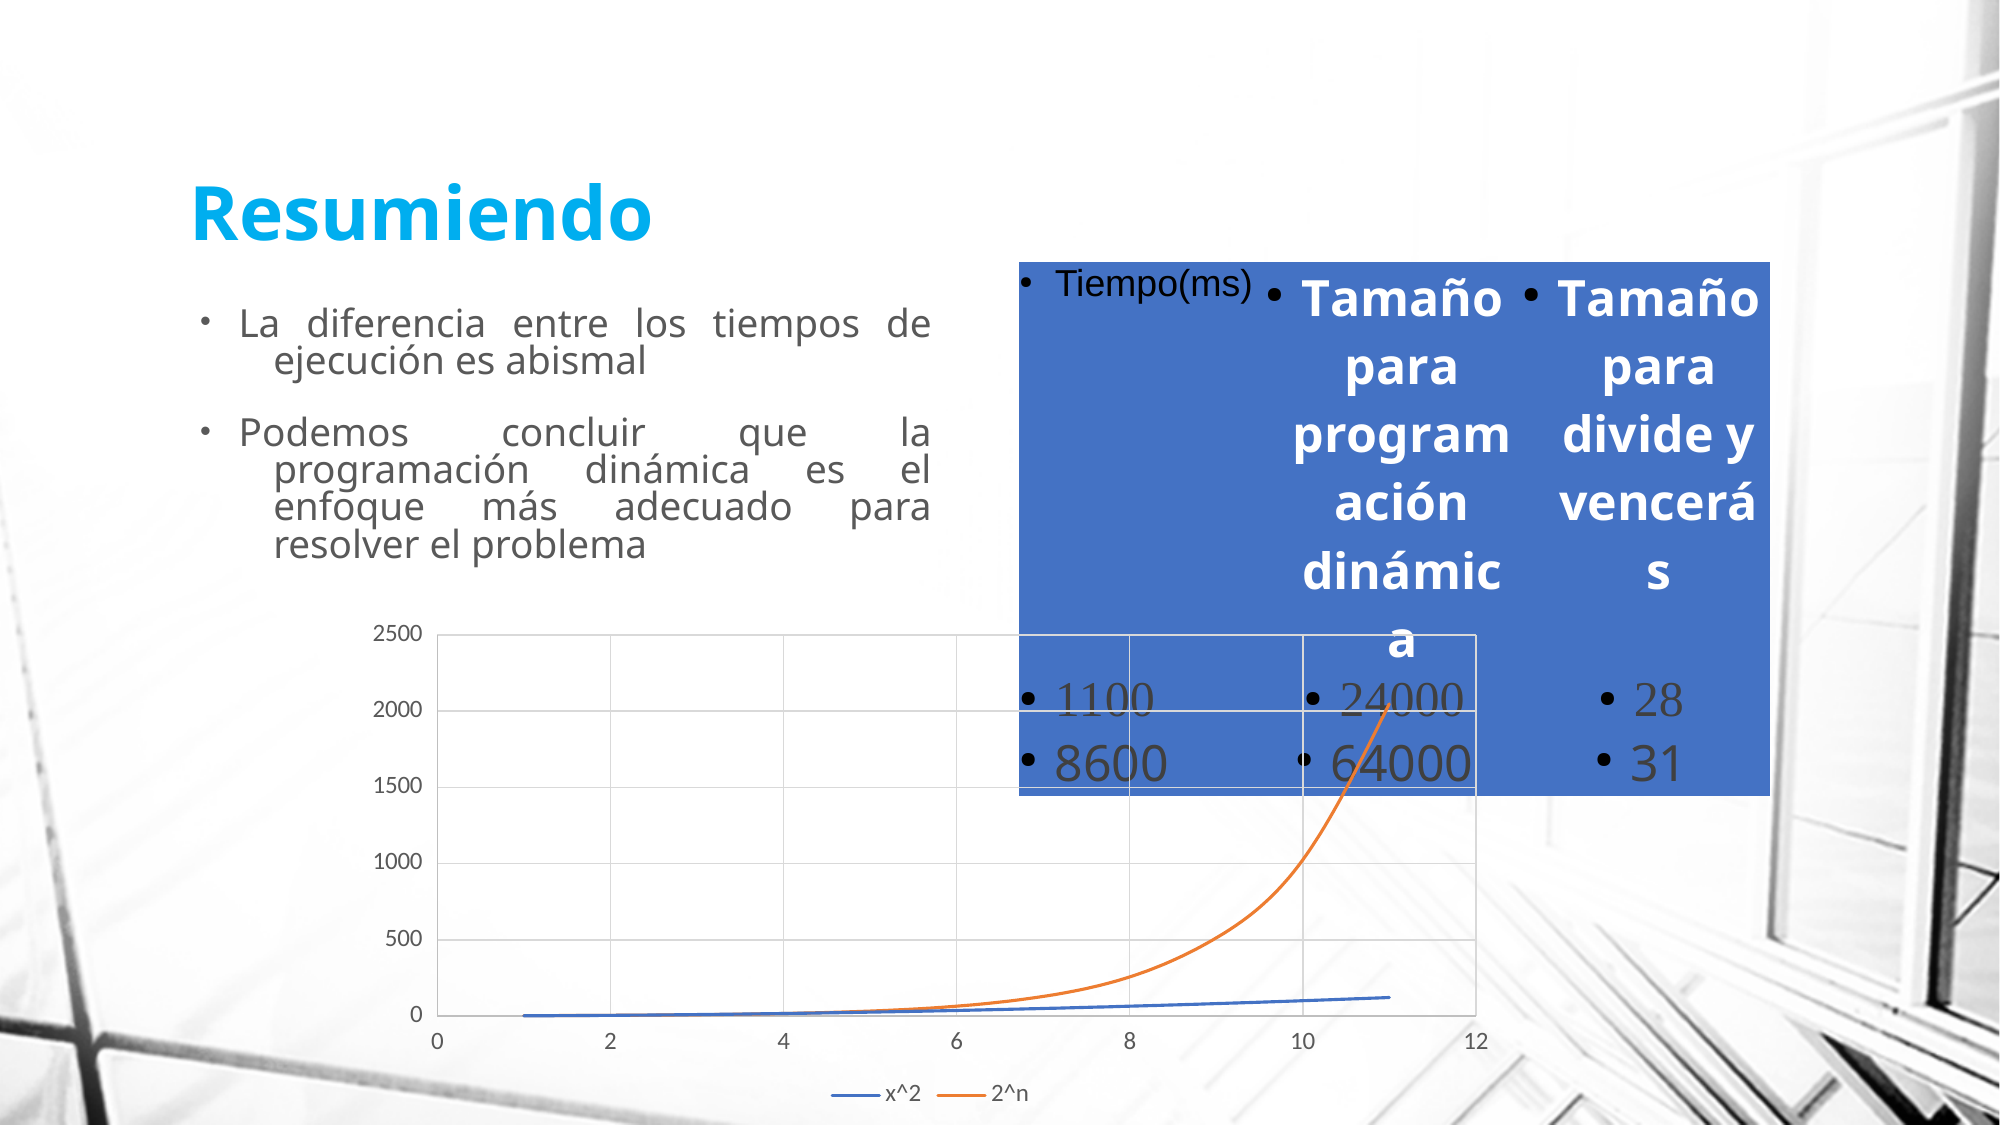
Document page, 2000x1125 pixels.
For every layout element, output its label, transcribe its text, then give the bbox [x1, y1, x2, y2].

table_header Tamaño para divide y vencerás [1513, 262, 1770, 672]
table_header Tiempo(ms) [1019, 262, 1256, 612]
table_cell 31 [1513, 728, 1770, 796]
chart [349, 612, 1512, 1114]
list La diferencia entre los tiempos de ejecución es abismal Podemos concluir que la programación dinámica es el enfoque más adecuado para resolver el problema [174, 299, 959, 576]
table_header Tamaño para programación dinámica [1256, 262, 1513, 672]
table_cell 28 [1513, 672, 1770, 728]
title Resumiendo [174, 87, 1600, 263]
